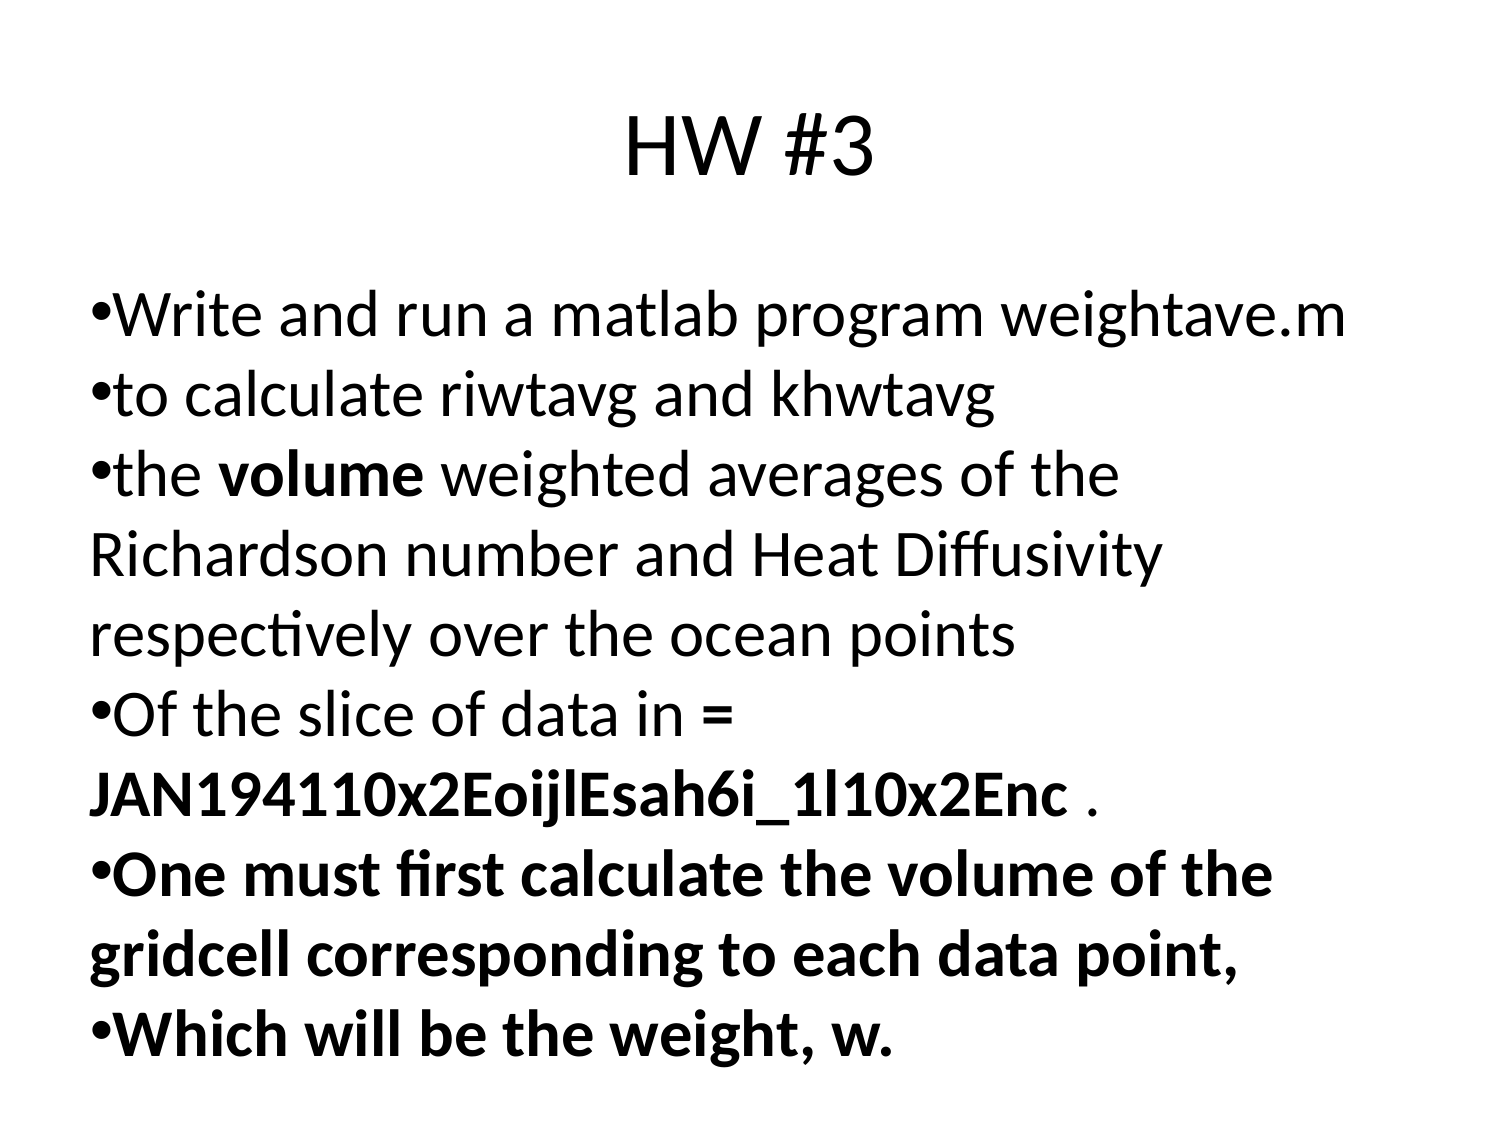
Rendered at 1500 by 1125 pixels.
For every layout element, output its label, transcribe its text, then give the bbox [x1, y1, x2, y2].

text_box HW #3 [75, 45, 1425, 233]
text_box Write and run a matlab program weightave.m to calculate riwtavg and khwtavg the volume weighted averages of the Richardson number and Heat Diffusivity respectively over the ocean points Of the slice of data in = JAN194110x2EoijlEsah6i_1l10x2Enc . One must first calculate the volume of the gridcell corresponding to each data point, Which will be the weight, w. [75, 262, 1425, 1005]
